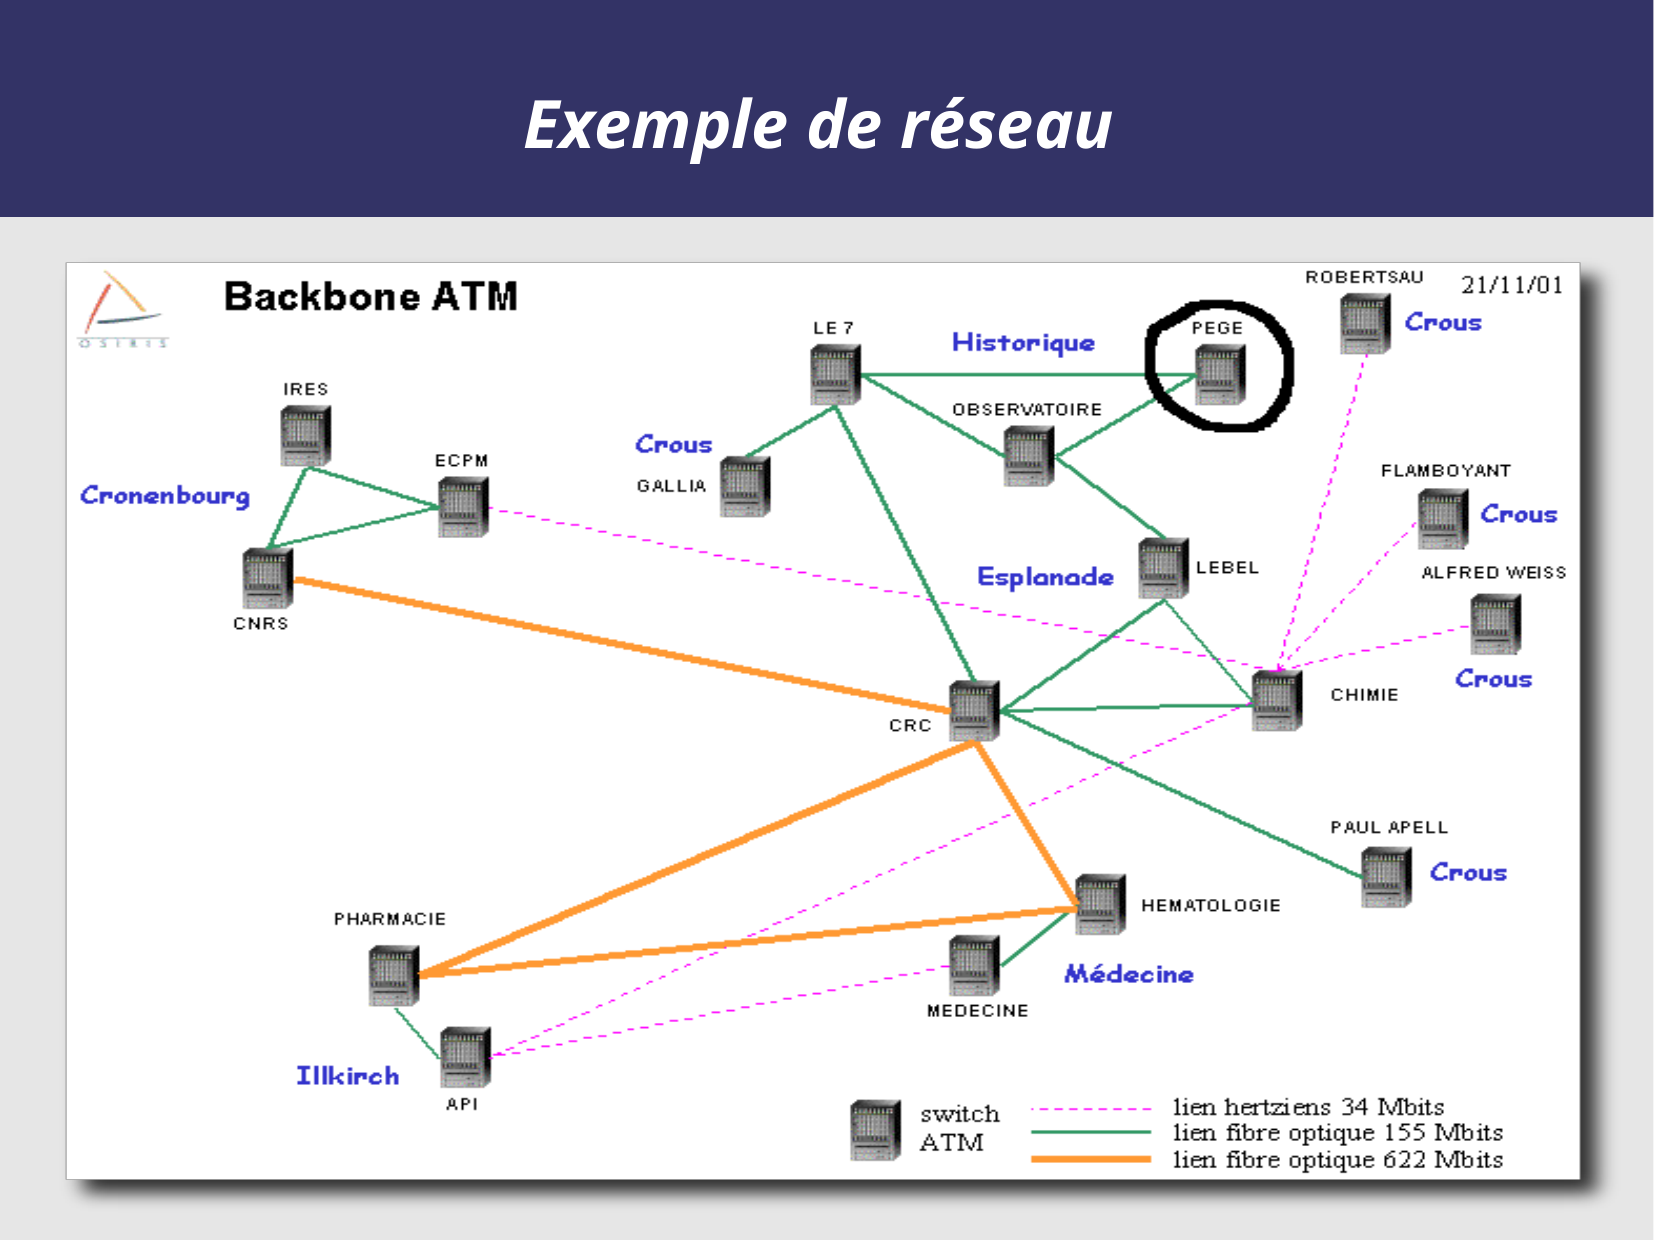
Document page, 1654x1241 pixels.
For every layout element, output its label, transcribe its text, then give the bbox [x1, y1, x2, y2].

picture [52, 251, 1629, 1219]
title Exemple de réseau [121, 19, 1534, 227]
